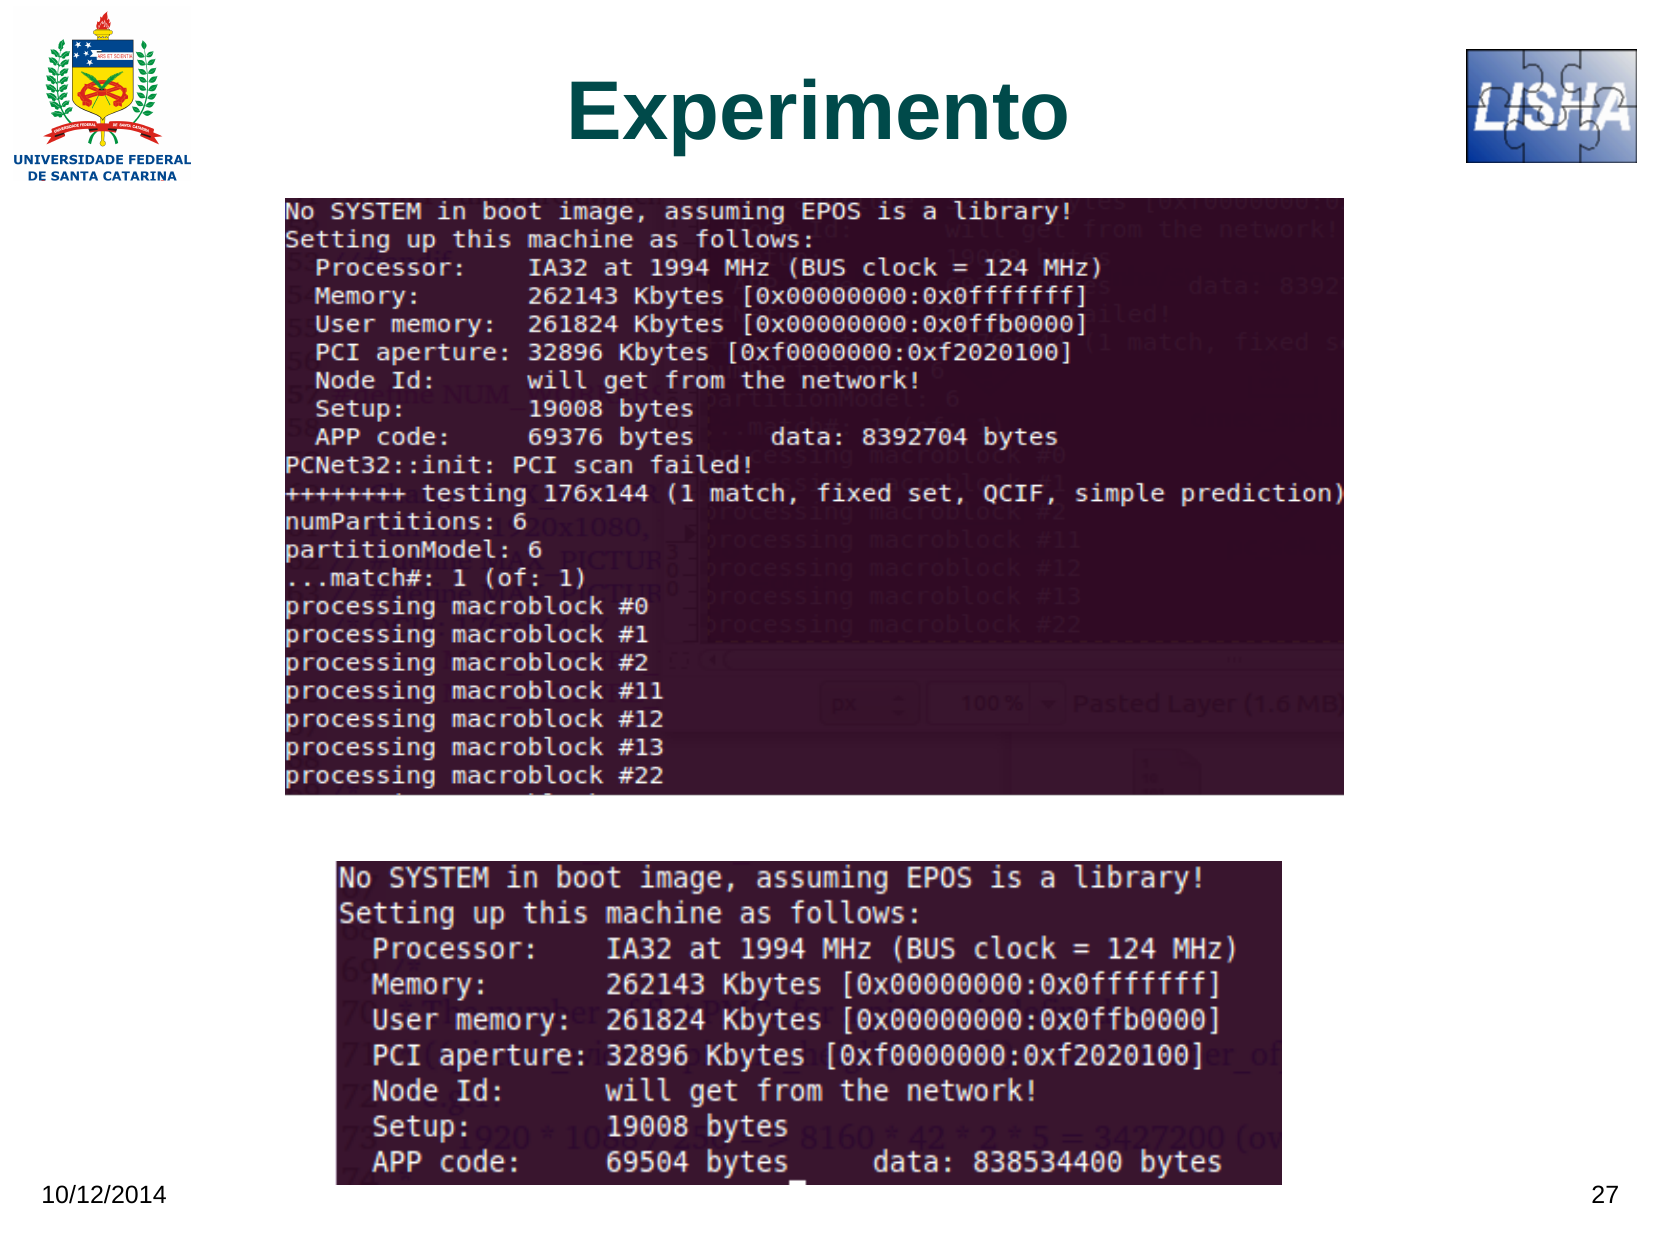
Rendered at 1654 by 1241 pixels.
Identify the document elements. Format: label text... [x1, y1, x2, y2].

picture [1466, 49, 1637, 163]
picture [285, 198, 1344, 797]
title Experimento [212, 61, 1426, 174]
picture [13, 6, 191, 181]
picture [335, 861, 1282, 1185]
